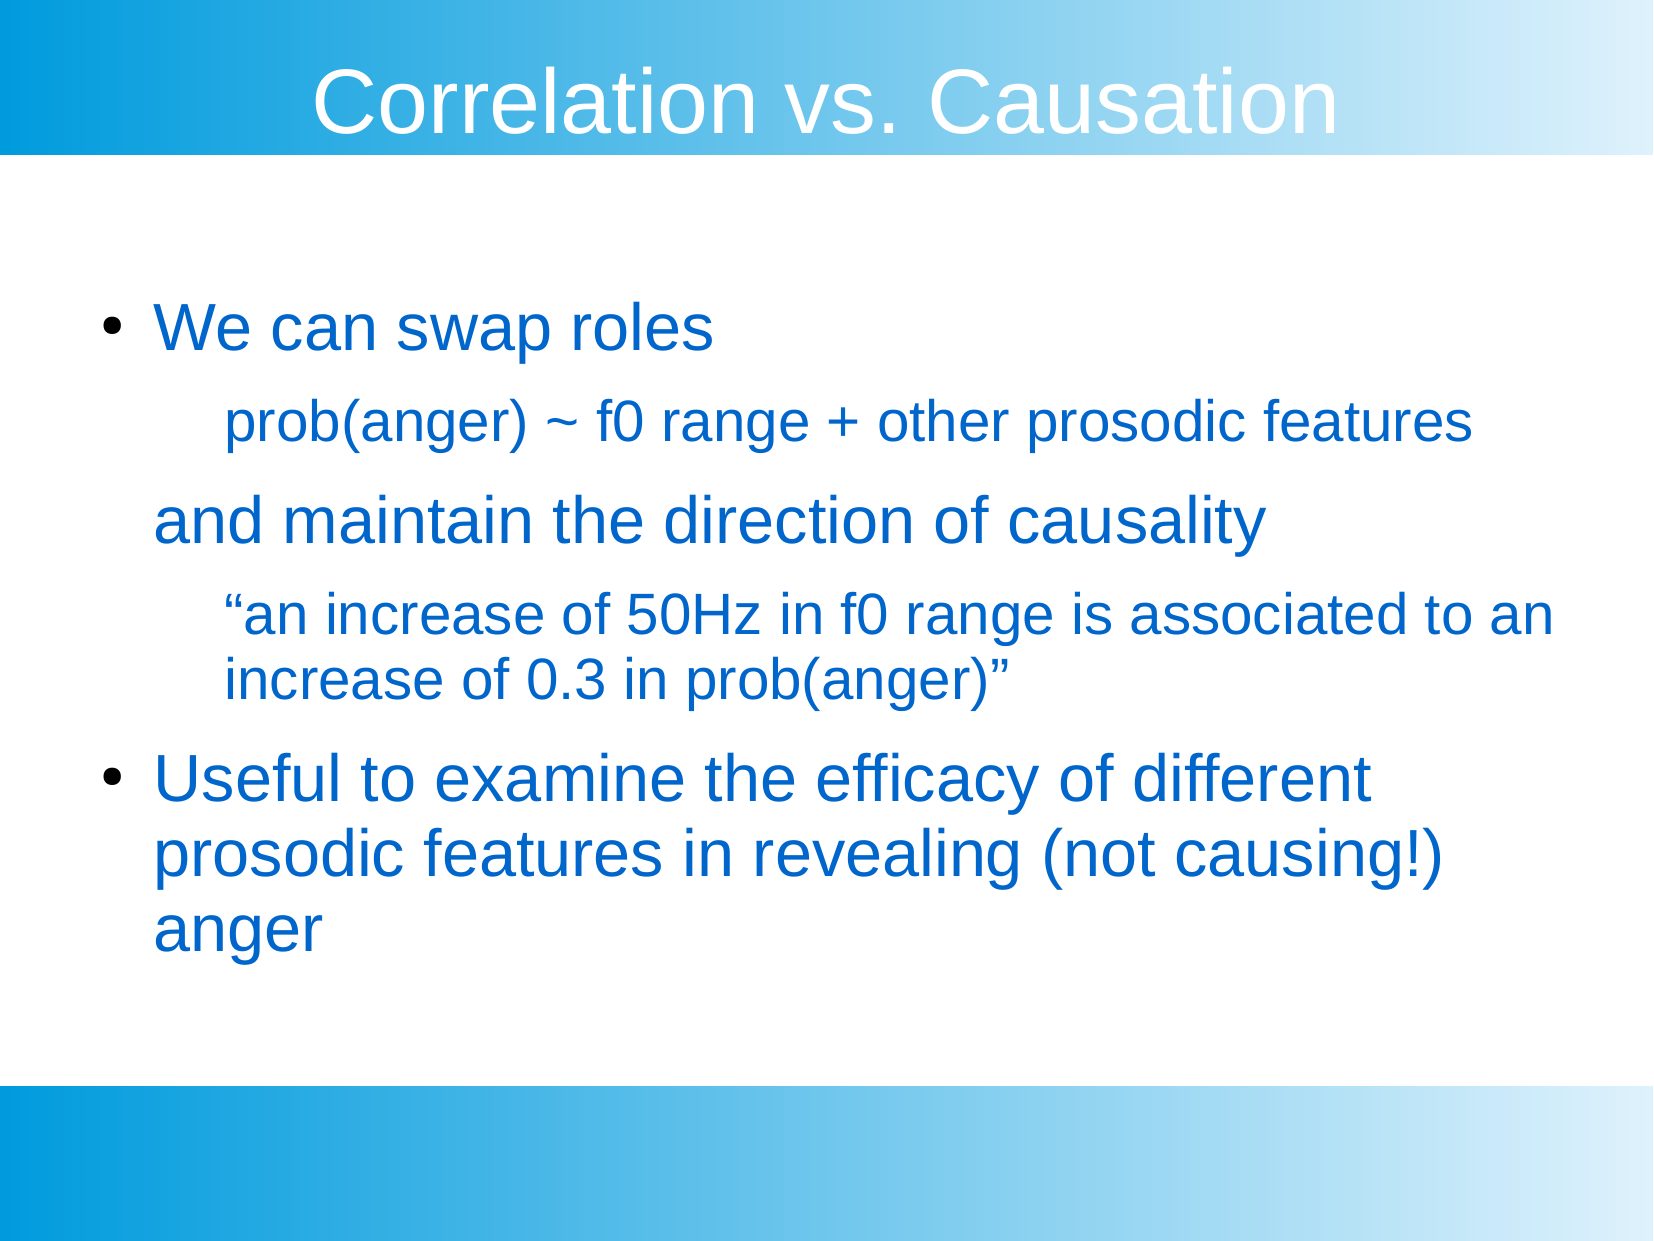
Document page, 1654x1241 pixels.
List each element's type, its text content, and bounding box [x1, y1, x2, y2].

title Correlation vs. Causation [82, 49, 1571, 155]
list We can swap roles prob(anger) ~ f0 range + other prosodic features and maintain the direction of causality “an increase of 50Hz in f0 range is associated to an increase of 0.3 in prob(anger)” Useful to examine the efficacy of different prosodic features in revealing (not causing!) anger [82, 290, 1571, 1010]
